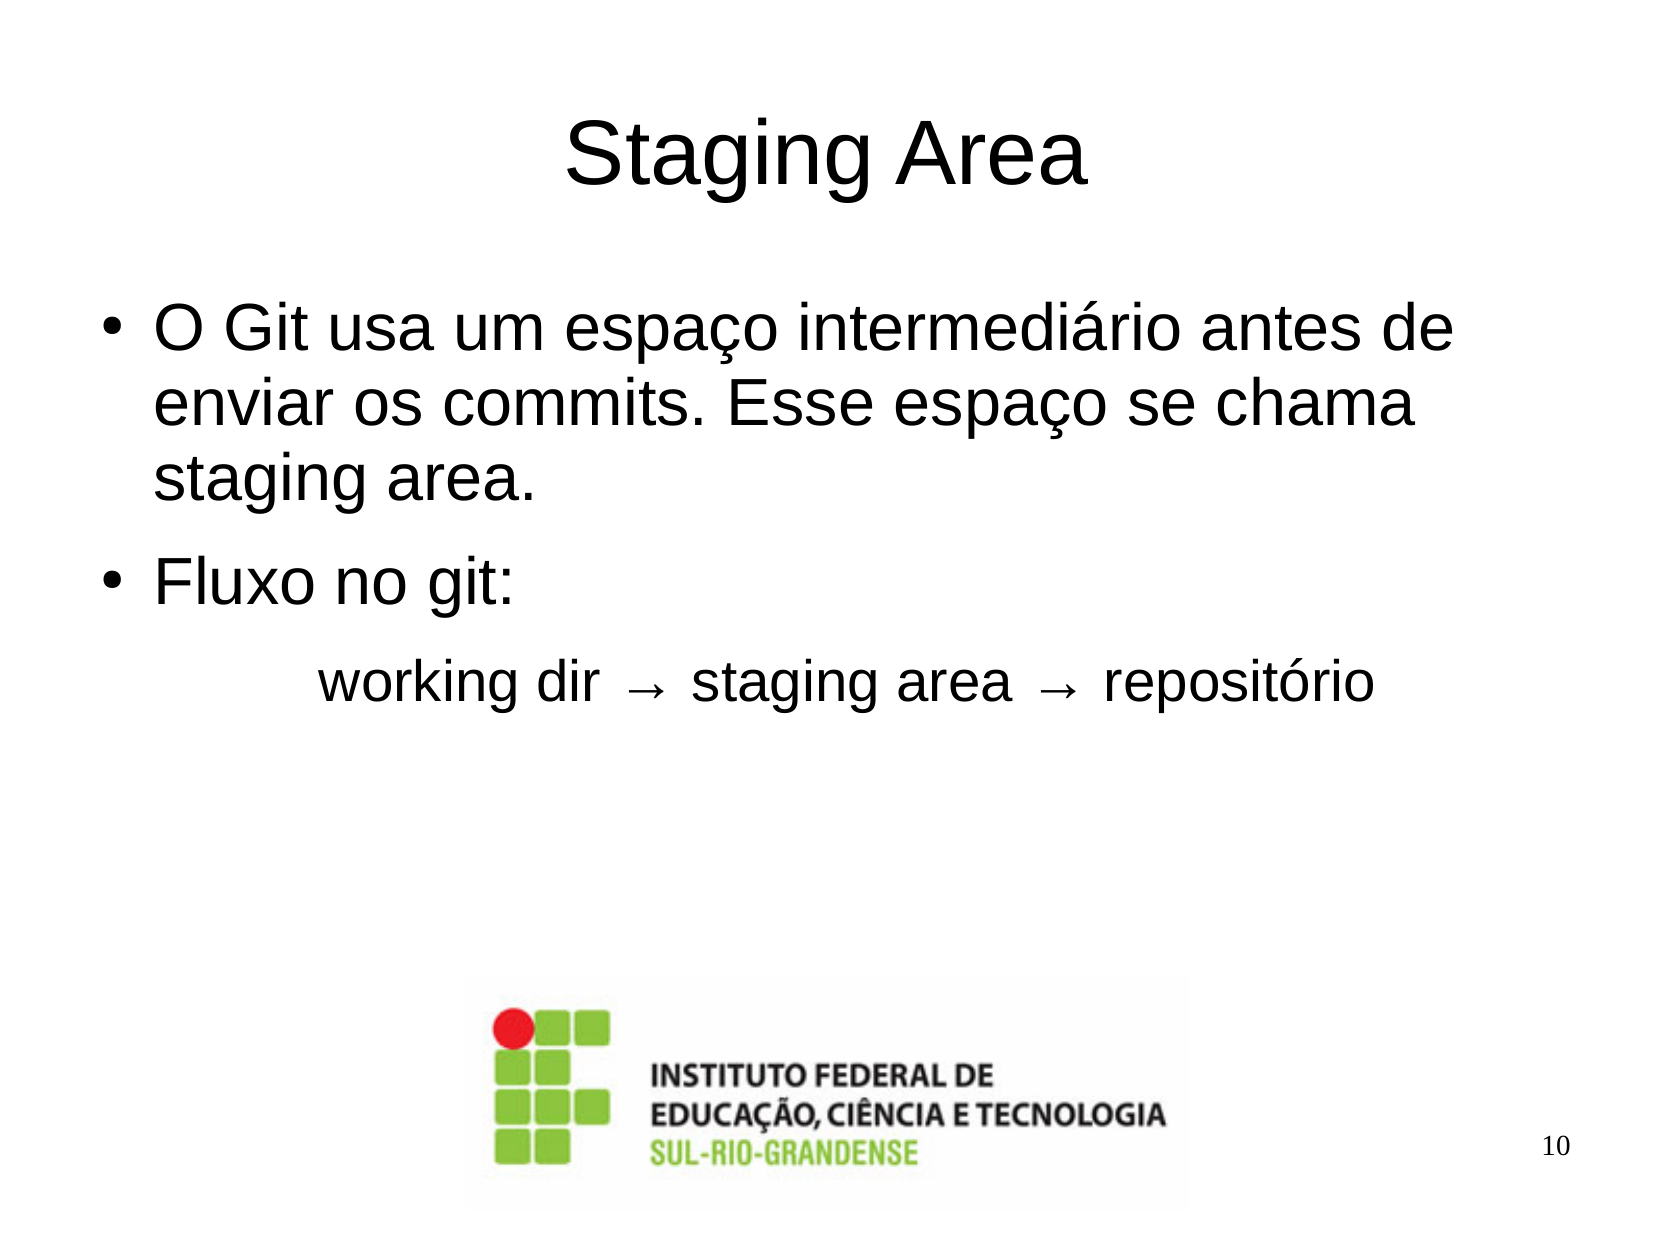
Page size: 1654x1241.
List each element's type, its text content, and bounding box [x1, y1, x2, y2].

list O Git usa um espaço intermediário antes de enviar os commits. Esse espaço se chama staging area. Fluxo no git: working dir → staging area → repositório [82, 290, 1571, 1010]
picture [465, 1010, 1189, 1211]
title Staging Area [82, 49, 1571, 257]
